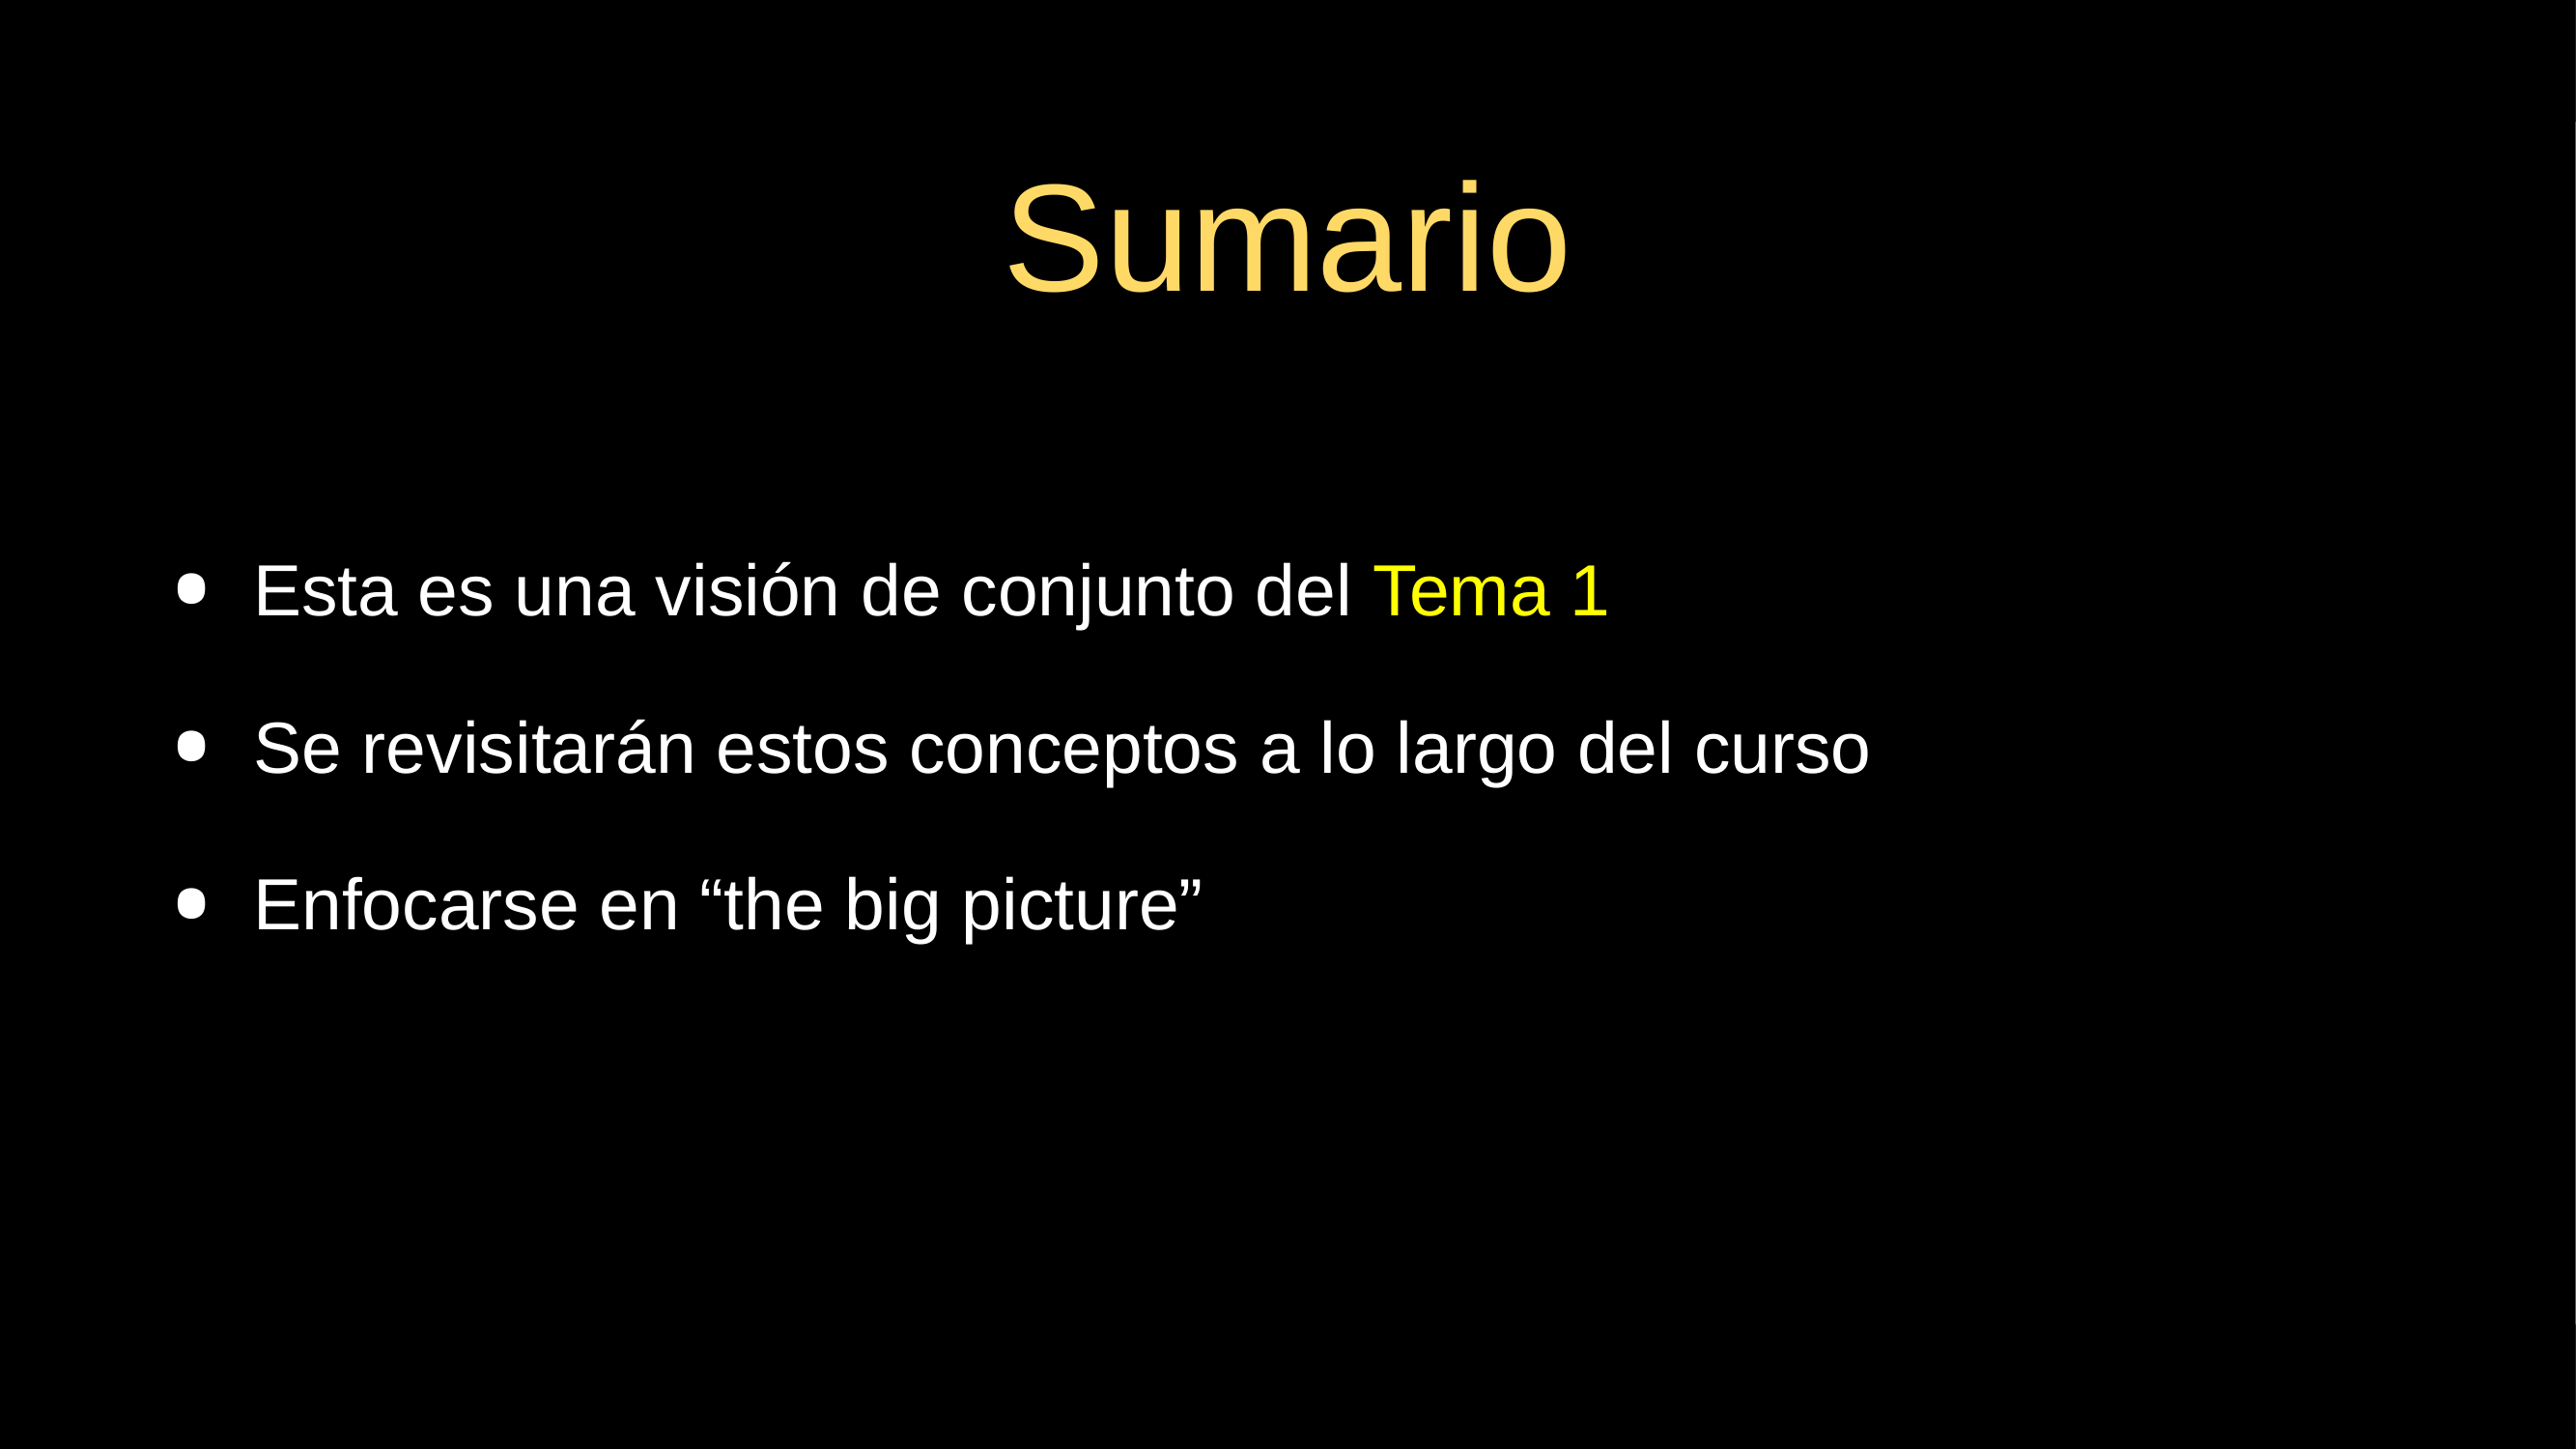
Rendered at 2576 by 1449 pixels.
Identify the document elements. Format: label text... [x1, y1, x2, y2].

title Sumario [128, 122, 2448, 338]
list Esta es una visión de conjunto del Tema 1 Se revisitarán estos conceptos a lo largo del curso Enfocarse en “the big picture” [128, 338, 2448, 1150]
